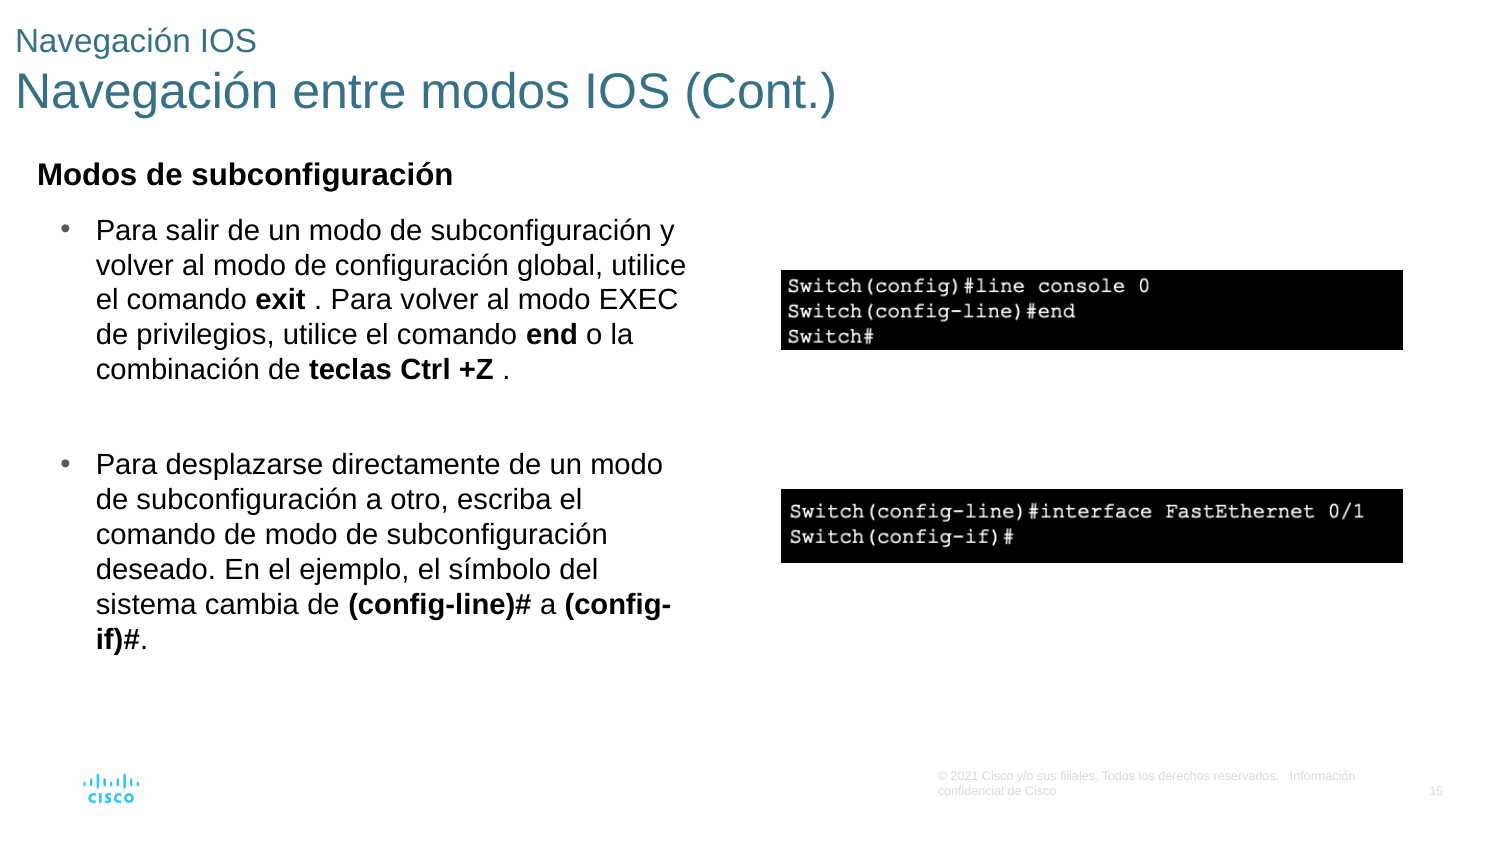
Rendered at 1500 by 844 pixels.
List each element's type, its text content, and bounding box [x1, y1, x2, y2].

list Modos de subconfiguración Para salir de un modo de subconfiguración y volver al modo de configuración global, utilice el comando exit . Para volver al modo EXEC de privilegios, utilice el comando end o la combinación de teclas Ctrl +Z . Para desplazarse directamente de un modo de subconfiguración a otro, escriba el comando de modo de subconfiguración deseado. En el ejemplo, el símbolo del sistema cambia de (config-line)# a (config-if)#. [22, 147, 719, 628]
title Navegación IOS Navegación entre modos IOS (Cont.) [0, 6, 1500, 131]
picture [781, 489, 1403, 563]
picture [781, 270, 1403, 350]
